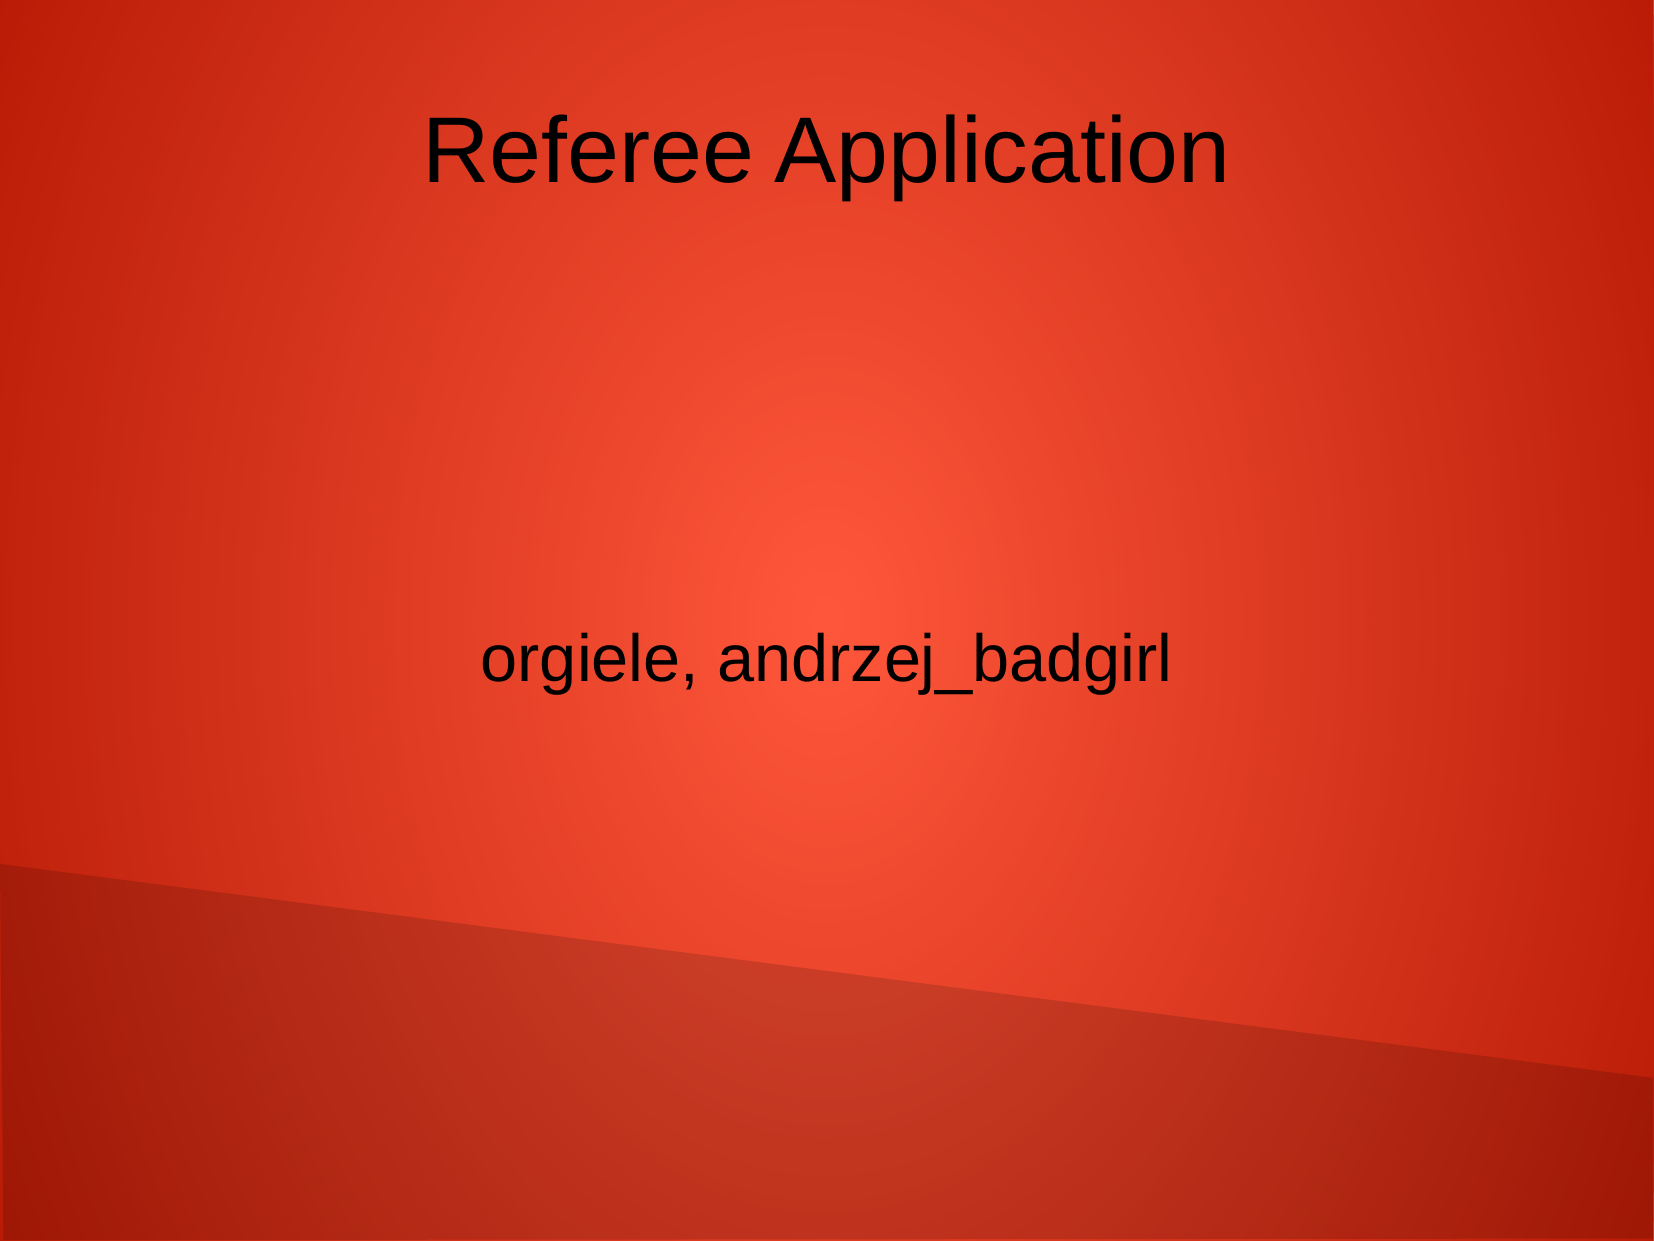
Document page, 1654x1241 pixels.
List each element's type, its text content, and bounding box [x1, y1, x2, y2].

title Referee Application [82, 47, 1571, 252]
subtitle orgiele, andrzej_badgirl [82, 299, 1571, 1019]
